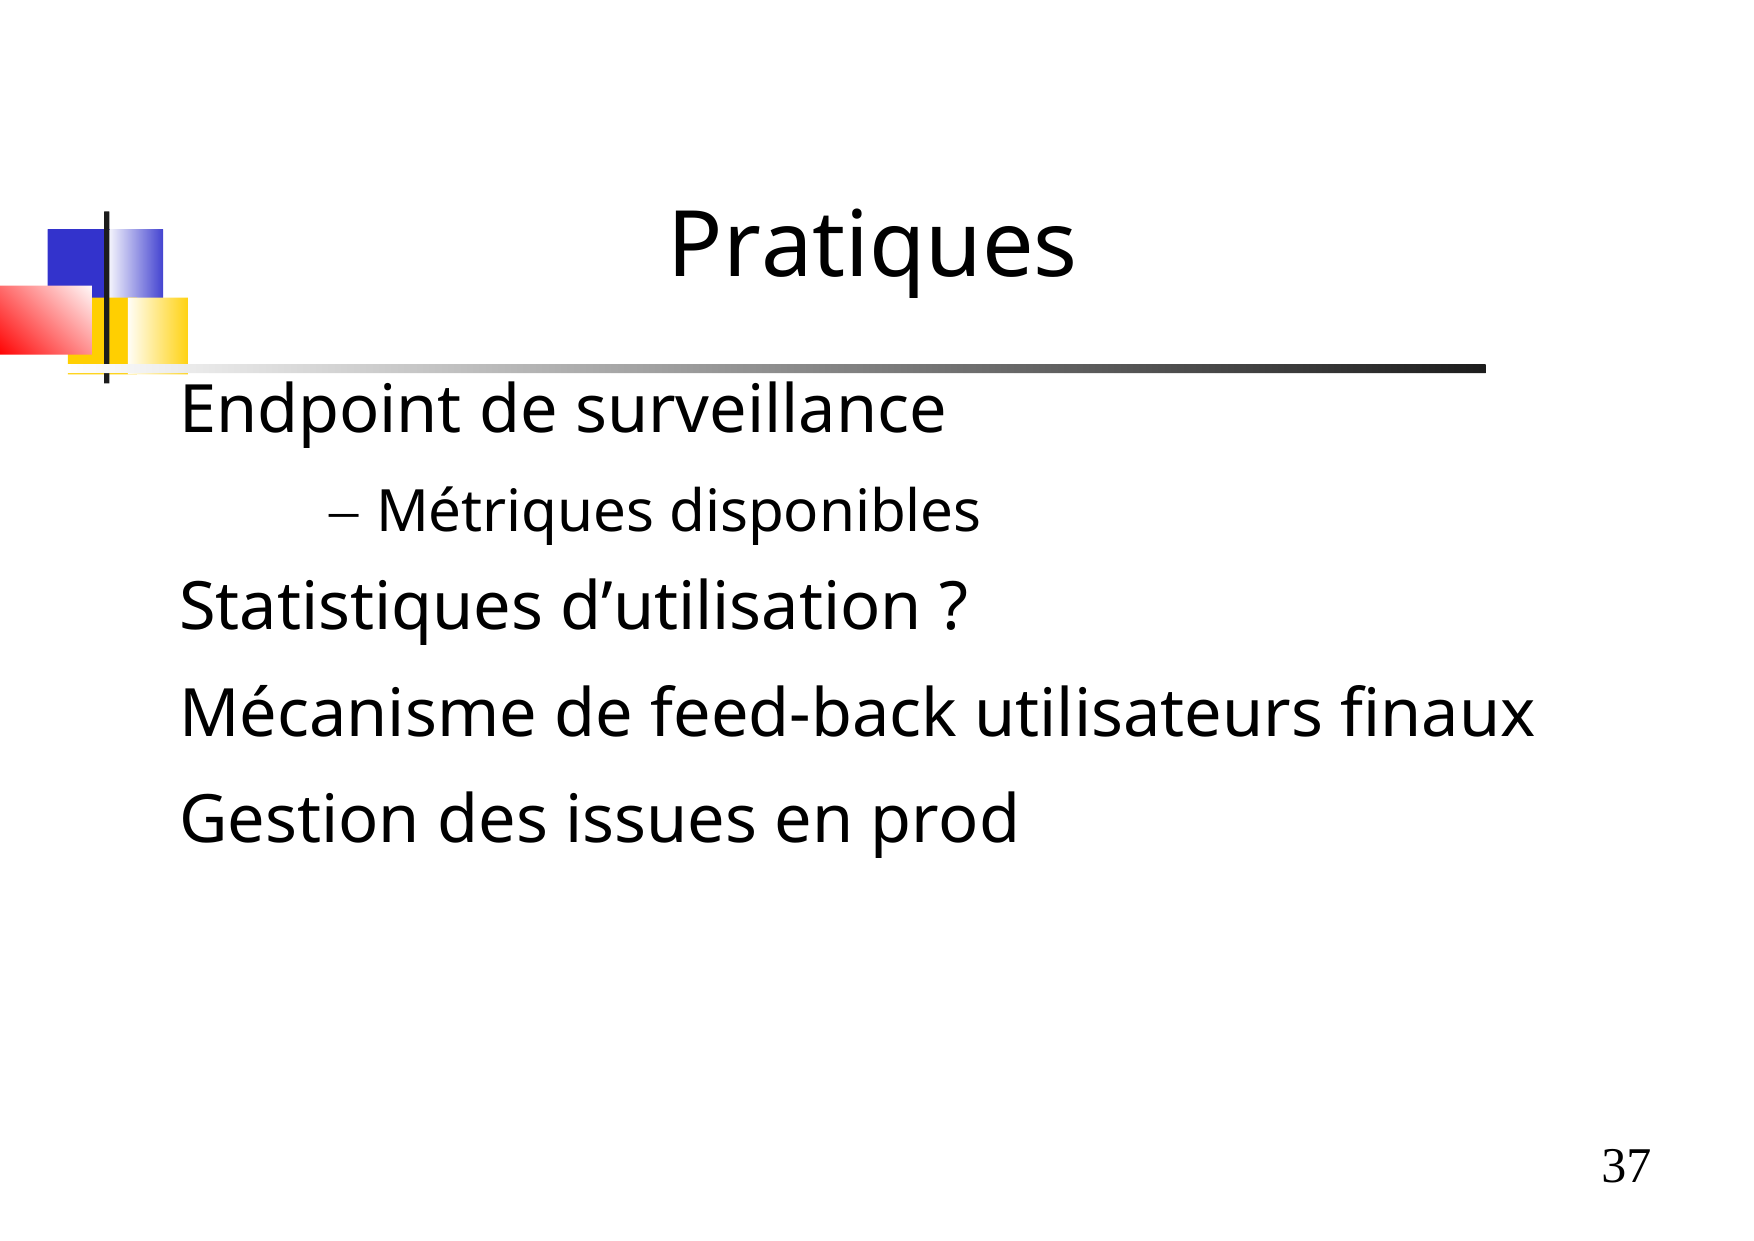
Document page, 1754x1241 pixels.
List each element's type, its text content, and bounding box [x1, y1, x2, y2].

list Endpoint de surveillance Métriques disponibles Statistiques d’utilisation ? Mécanisme de feed-back utilisateurs finaux Gestion des issues en prod [179, 371, 1567, 1091]
title Pratiques [179, 139, 1567, 351]
